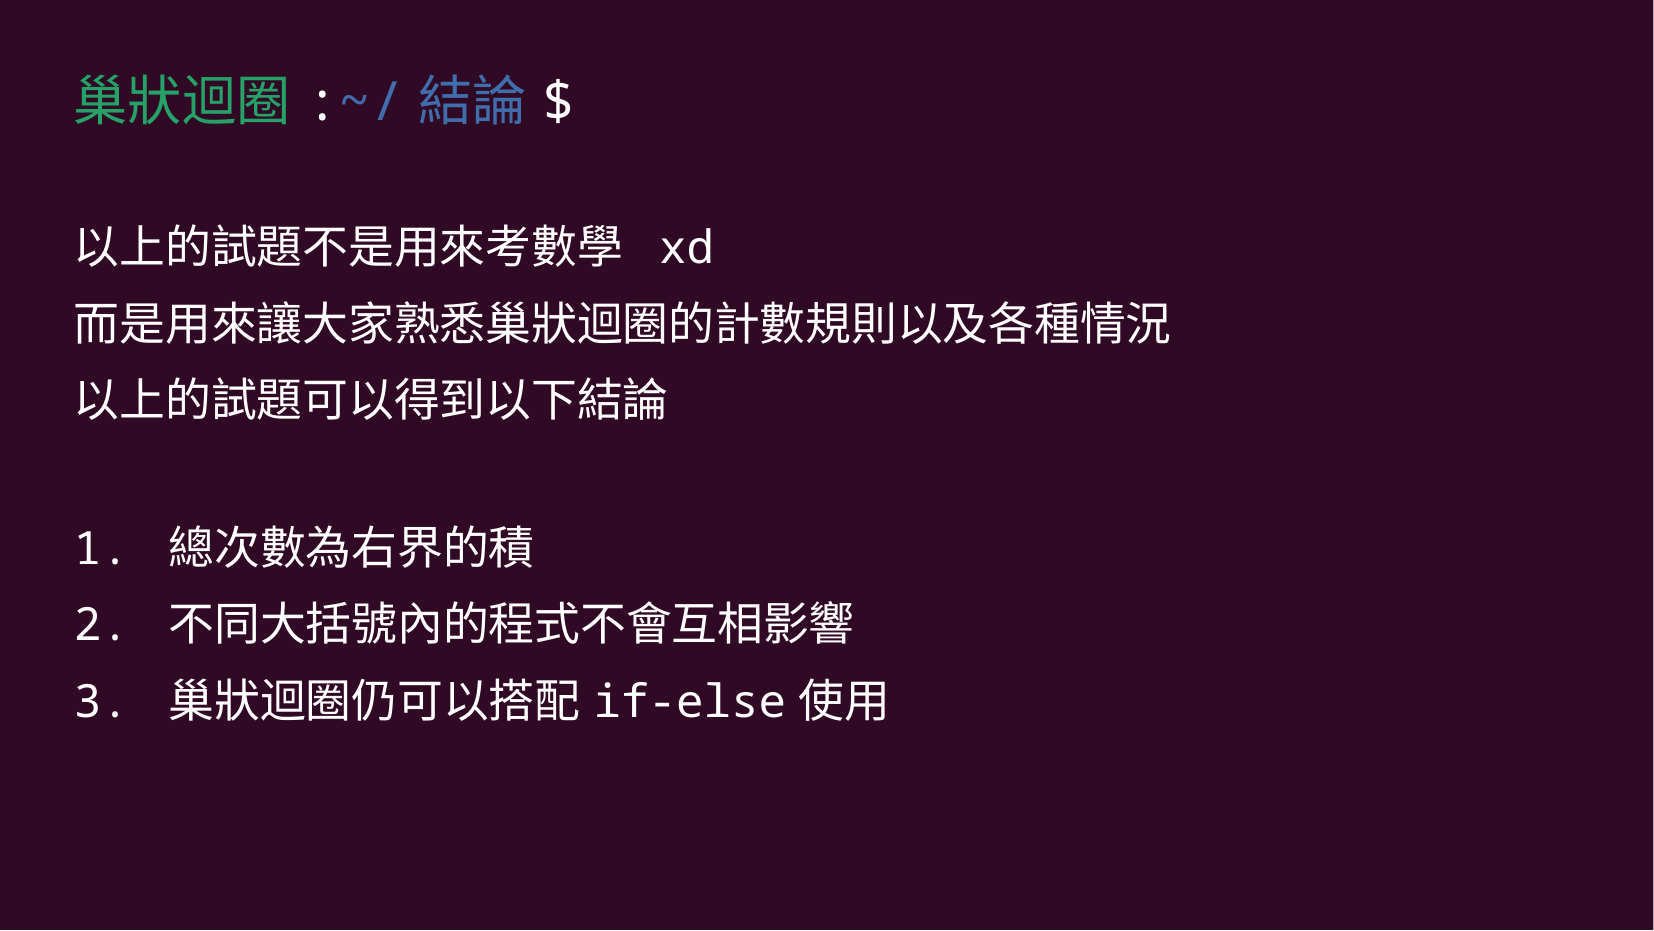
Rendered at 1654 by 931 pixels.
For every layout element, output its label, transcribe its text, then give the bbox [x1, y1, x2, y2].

text_box 以上的試題不是用來考數學 xd 而是用來讓大家熟悉巢狀迴圈的計數規則以及各種情況 以上的試題可以得到以下結論 1. 總次數為右界的積 2. 不同大括號內的程式不會互相影響 3. 巢狀迴圈仍可以搭配if-else使用 [59, 193, 1613, 672]
text_box 巢狀迴圈:~/結論$ [59, 55, 1201, 139]
